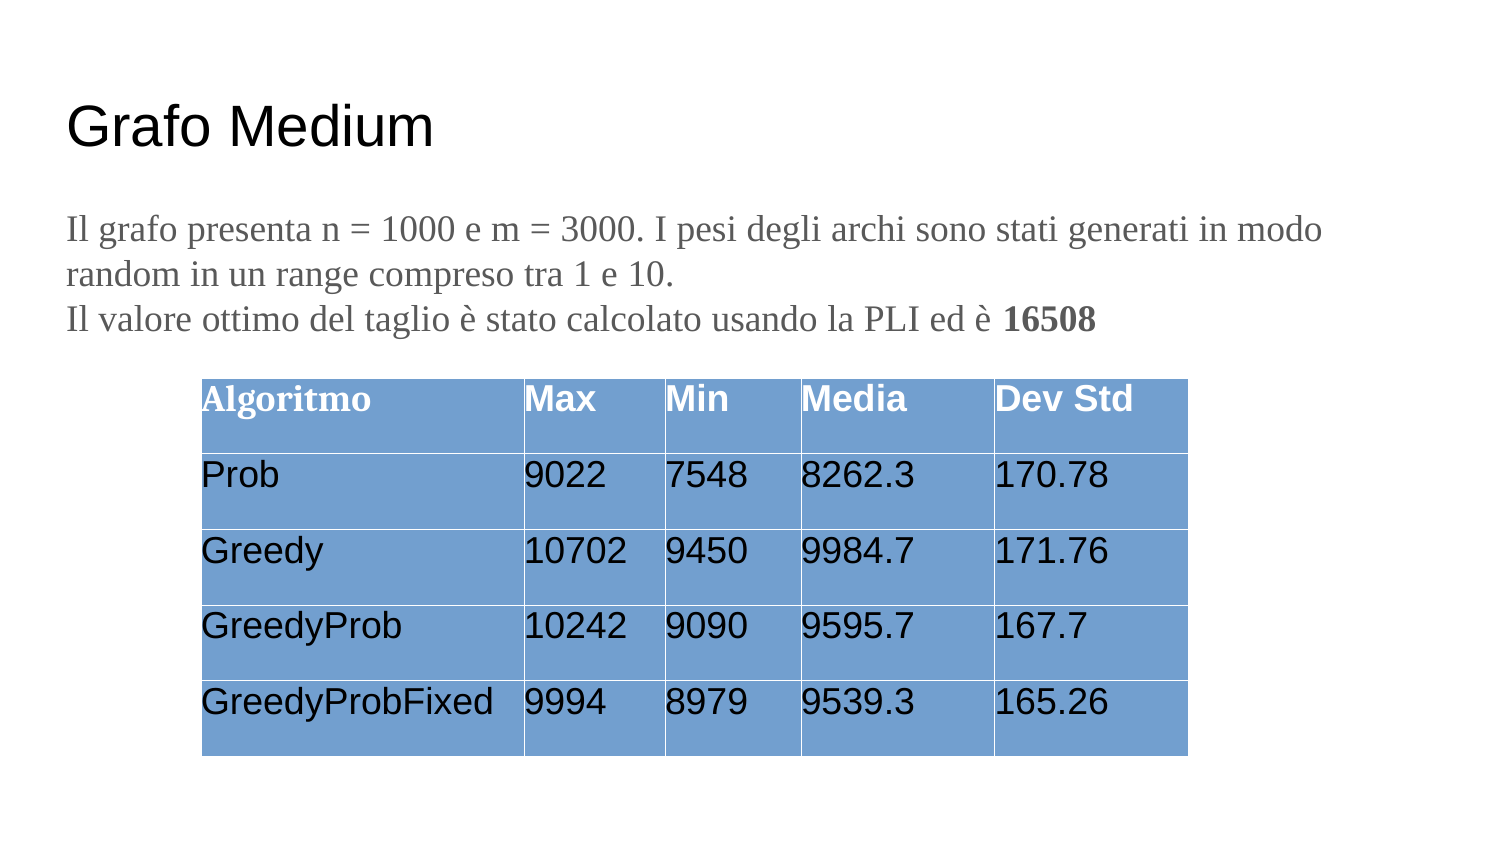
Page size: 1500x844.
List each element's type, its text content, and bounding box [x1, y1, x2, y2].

table_cell 8979 [666, 681, 801, 756]
table_cell 9022 [525, 474, 539, 485]
table_header Algoritmo [202, 379, 524, 453]
table_cell 9090 [666, 606, 801, 680]
title Grafo Medium [51, 72, 1449, 167]
table_cell GreedyProbFixed [202, 681, 524, 756]
table_cell 9539.3 [805, 691, 815, 703]
table_header Min [666, 379, 801, 453]
table_cell 10242 [525, 606, 665, 680]
table_cell 9539.3 [802, 701, 816, 712]
table_cell 9994 [525, 681, 665, 756]
table_cell 9994 [528, 691, 538, 703]
table_cell 170.78 [995, 454, 1188, 529]
table_header Dev Std [995, 379, 1188, 453]
table_cell 10702 [525, 530, 665, 605]
table_cell 9022 [528, 464, 538, 476]
table_cell 167.7 [995, 606, 1188, 680]
table_cell 8262.3 [802, 454, 994, 529]
table_cell 9984.7 [802, 530, 994, 605]
table_cell 9595.7 [802, 625, 816, 636]
table_cell Prob [202, 454, 524, 529]
table_cell 9595.7 [802, 606, 994, 680]
table_cell 9450 [666, 530, 801, 605]
table_cell 9022 [525, 454, 665, 529]
table_header Max [525, 379, 665, 453]
table_cell 9539.3 [802, 681, 994, 756]
list Il grafo presenta n = 1000 e m = 3000. I pesi degli archi sono stati generati in modo random in un range compreso tra 1 e 10. Il valore ottimo del taglio è stato calcolato usando la PLI ed è 16508 [51, 189, 1449, 750]
table_cell 9984.7 [802, 550, 816, 561]
table_cell 165.26 [995, 681, 1188, 756]
table_cell Greedy [202, 530, 524, 605]
table_cell 9595.7 [805, 615, 815, 627]
table_header Media [802, 379, 994, 453]
table_cell 9994 [525, 701, 539, 712]
table_cell 9984.7 [805, 540, 815, 552]
table_cell GreedyProb [202, 606, 524, 680]
table_cell 171.76 [995, 530, 1188, 605]
table_cell 7548 [666, 454, 801, 529]
